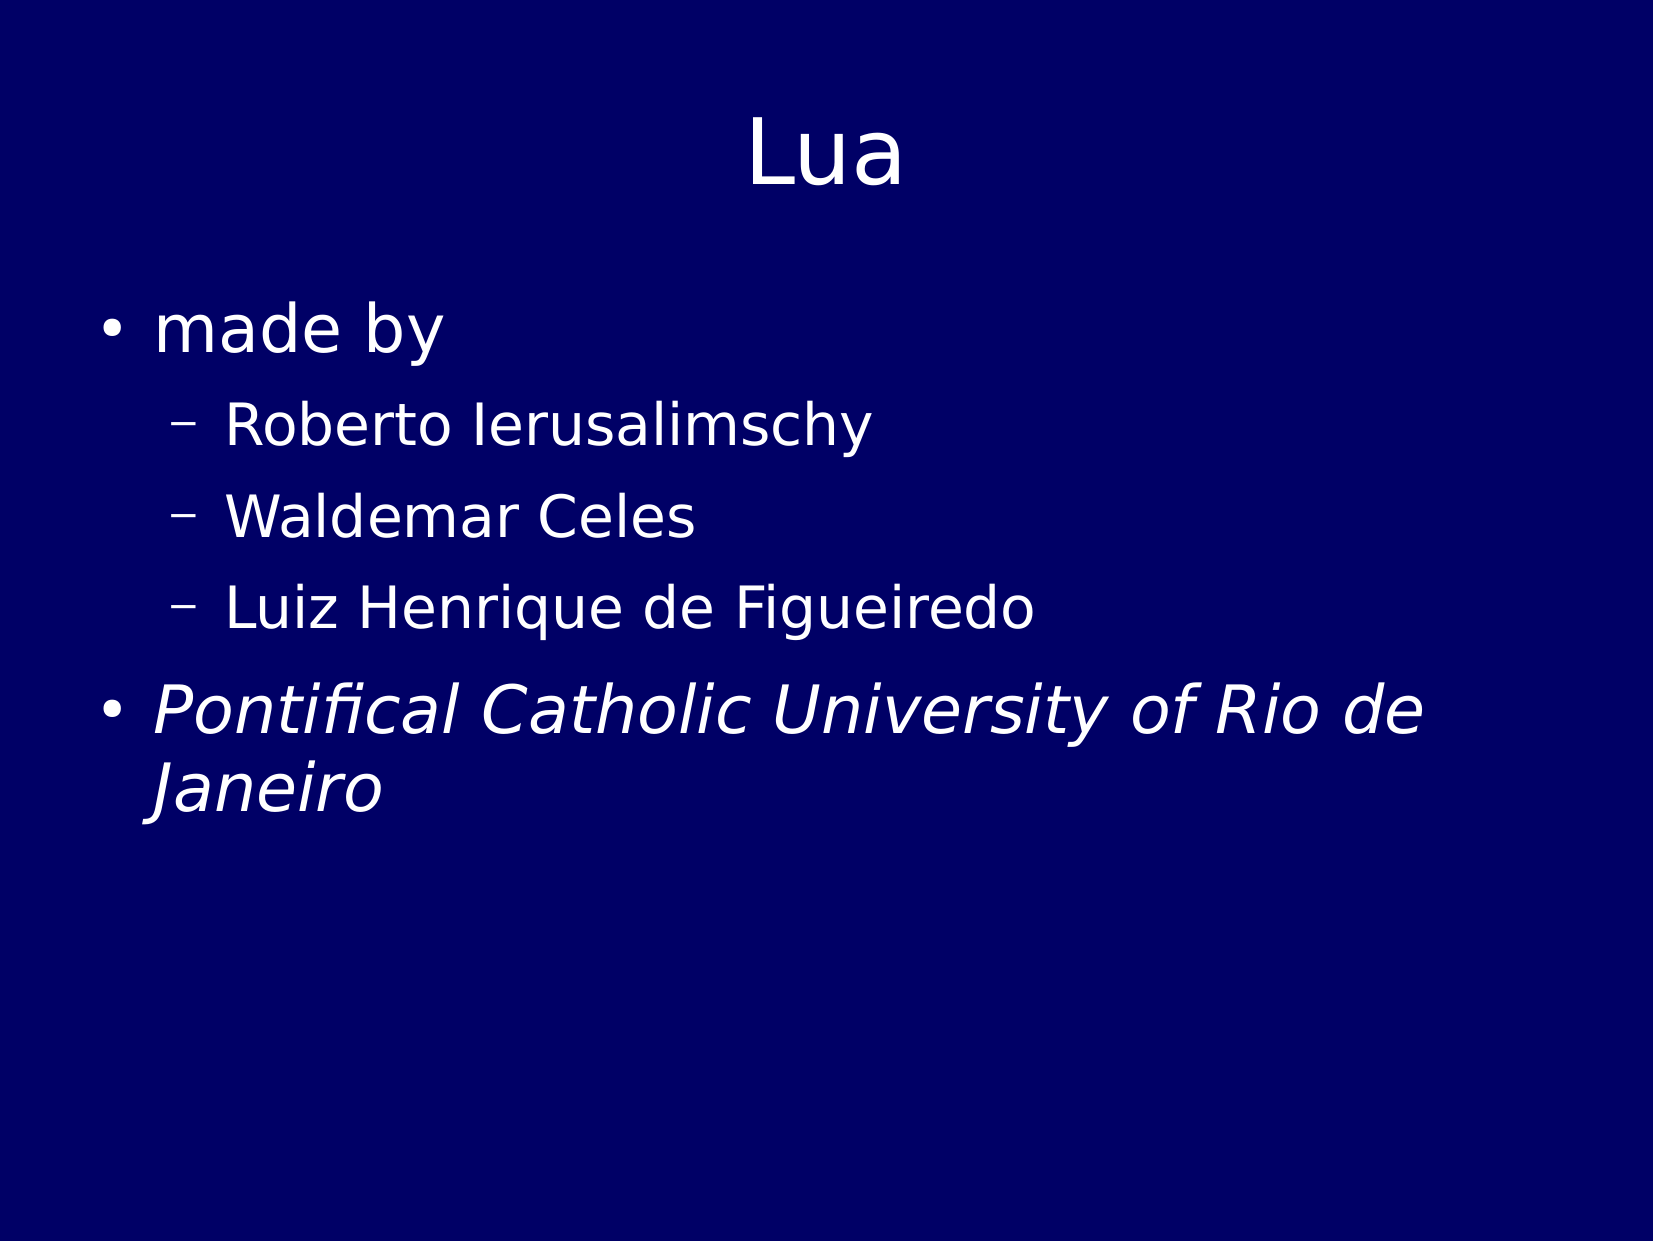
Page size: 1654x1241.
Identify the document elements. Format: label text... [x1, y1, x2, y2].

title Lua [82, 49, 1571, 257]
list made by Roberto Ierusalimschy Waldemar Celes Luiz Henrique de Figueiredo Pontifical Catholic University of Rio de Janeiro [82, 290, 1571, 1010]
